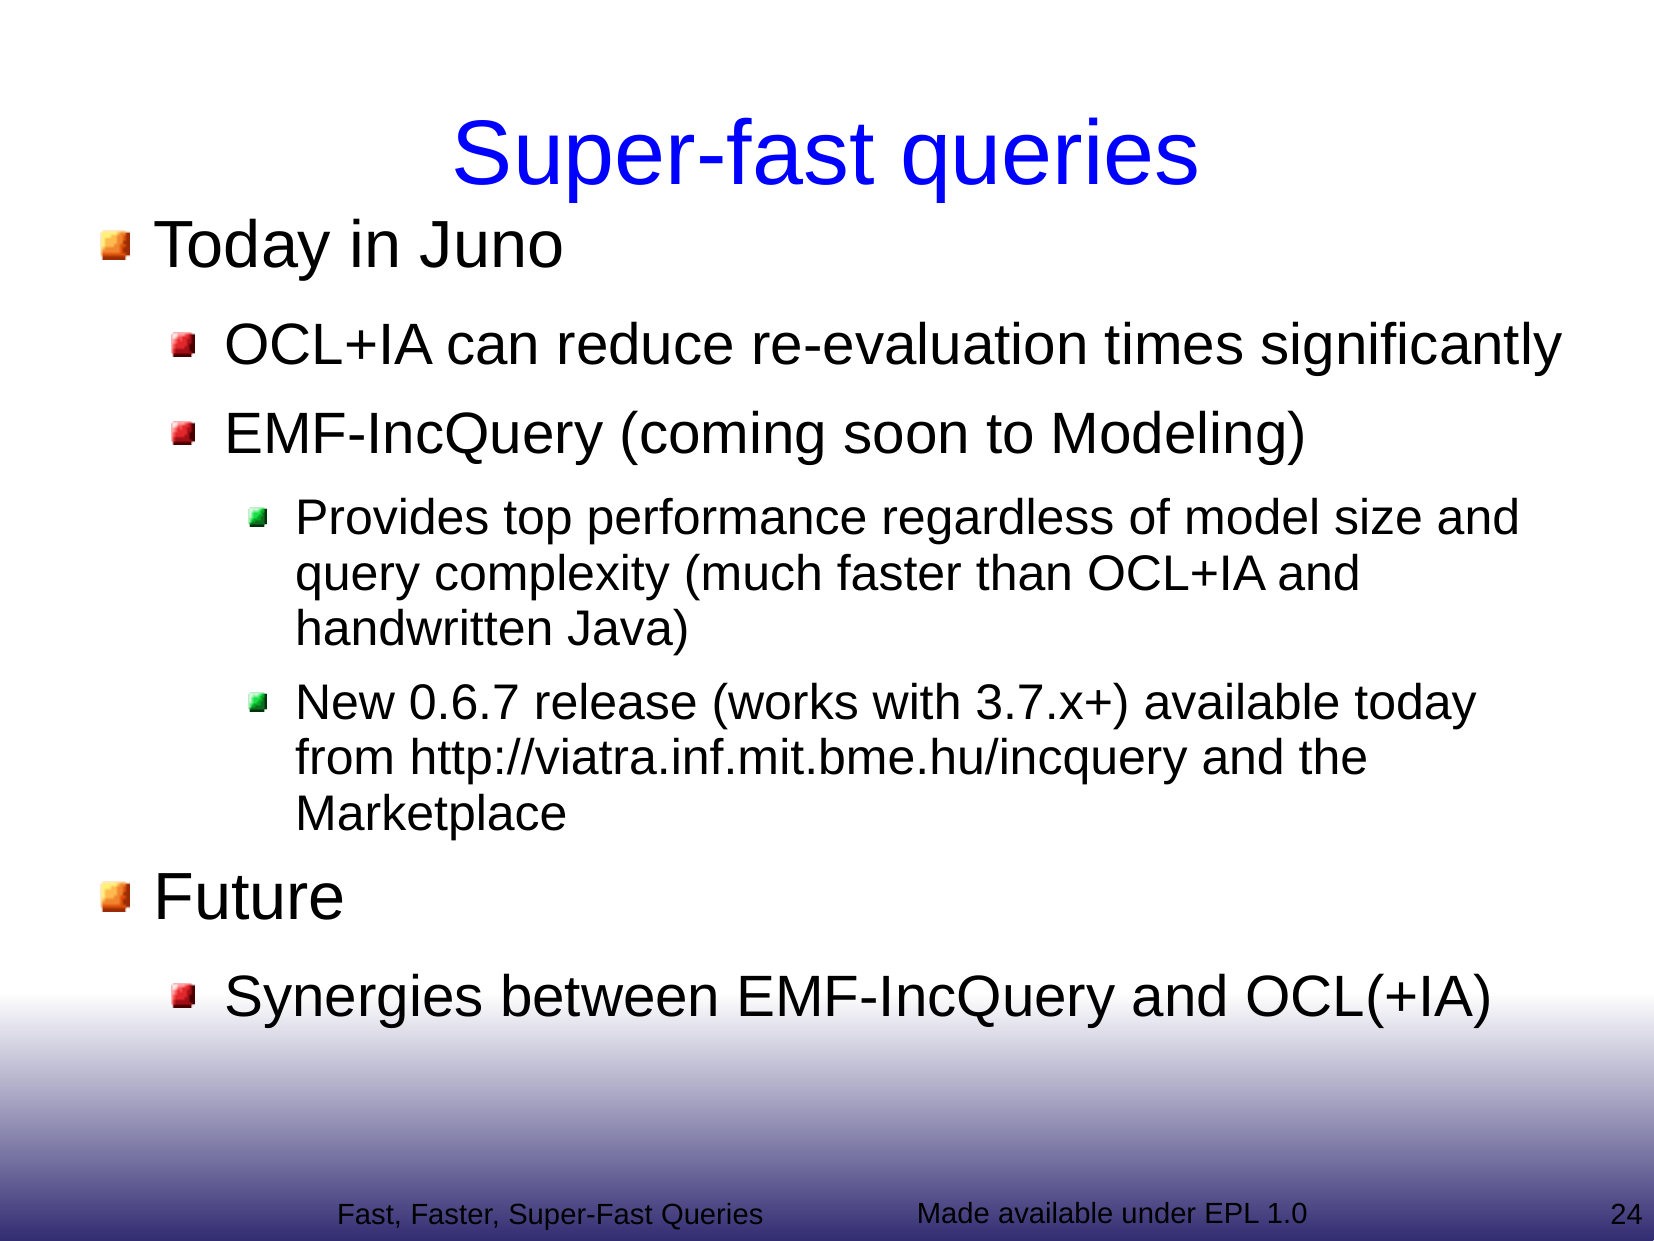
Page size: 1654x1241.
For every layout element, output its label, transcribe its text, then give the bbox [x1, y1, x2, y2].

list Today in Juno OCL+IA can reduce re-evaluation times significantly EMF-IncQuery (coming soon to Modeling) Provides top performance regardless of model size and query complexity (much faster than OCL+IA and handwritten Java) New 0.6.7 release (works with 3.7.x+) available today from http://viatra.inf.mit.bme.hu/incquery and the Marketplace Future Synergies between EMF-IncQuery and OCL(+IA) [82, 207, 1571, 1127]
title Super-fast queries [82, 49, 1571, 207]
